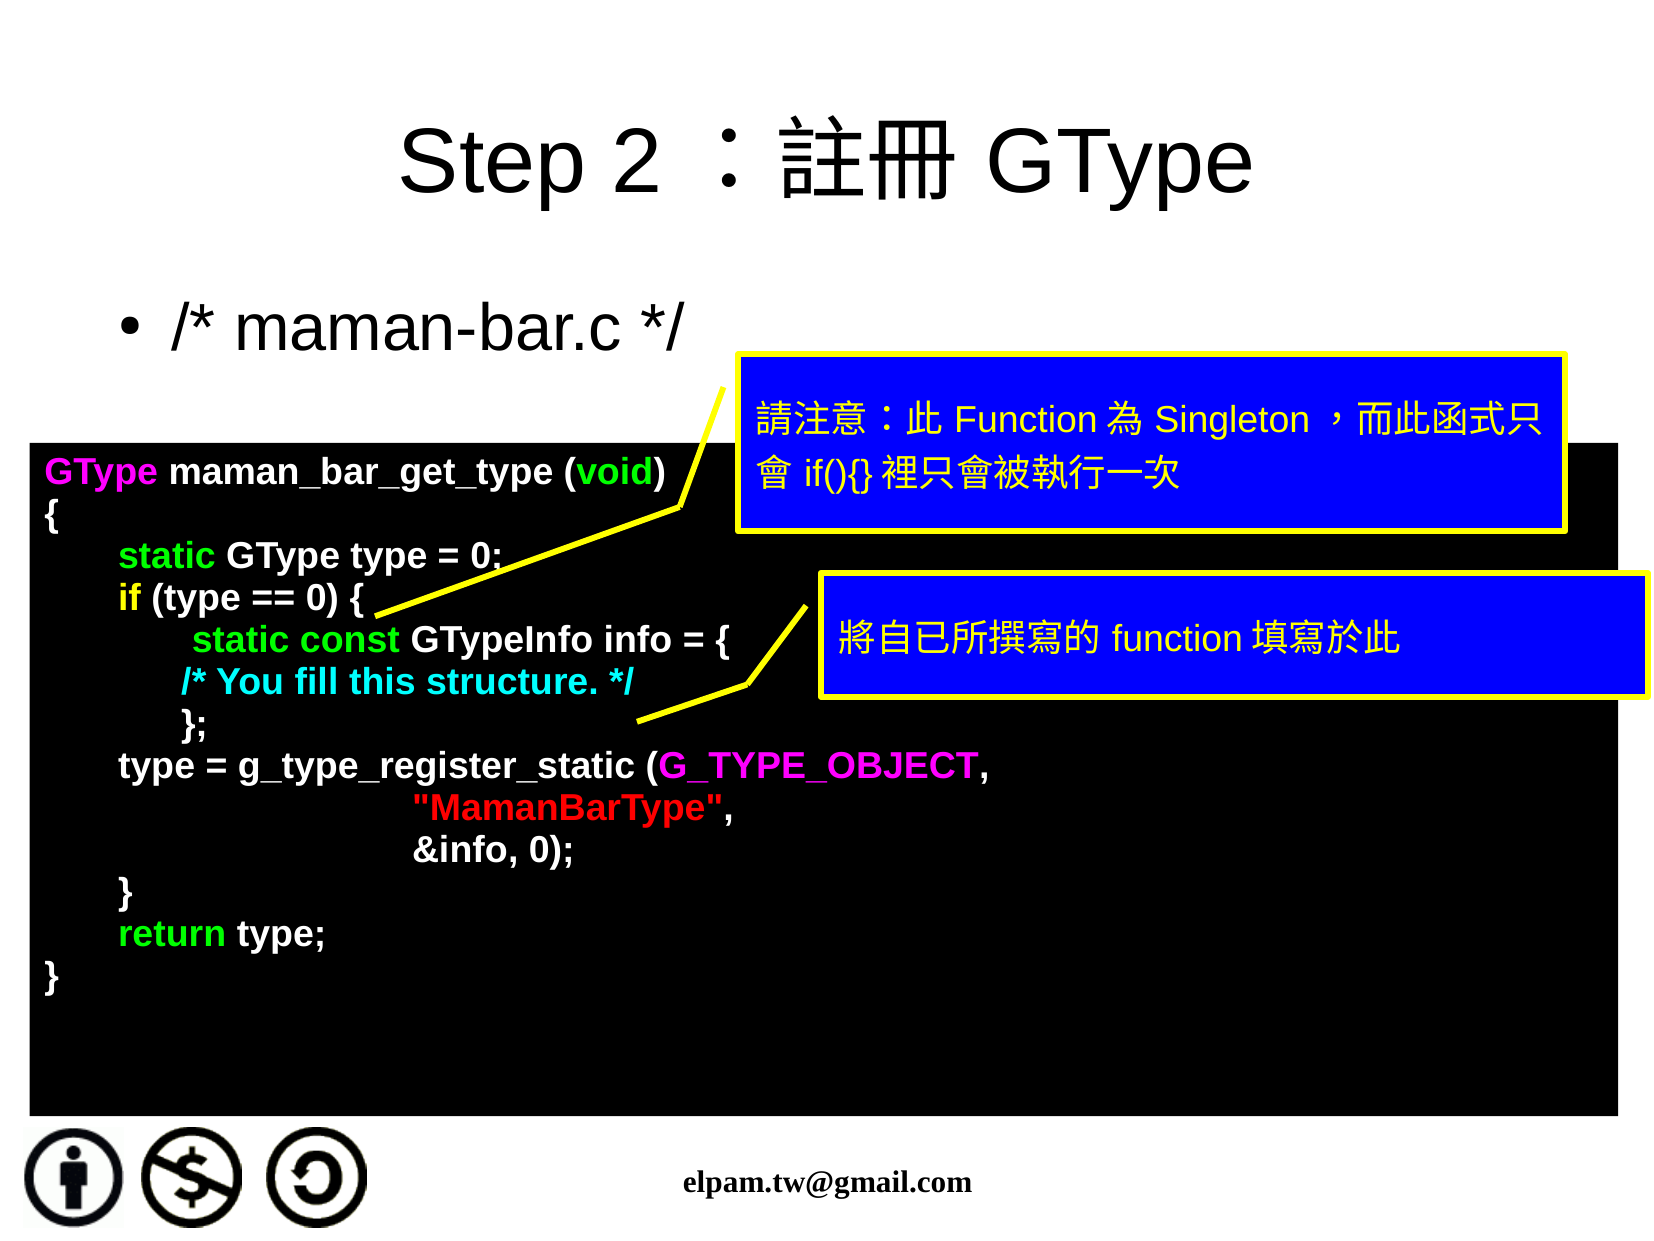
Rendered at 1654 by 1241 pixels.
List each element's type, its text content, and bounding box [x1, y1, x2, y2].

text_box GType maman_bar_get_type (void) { static GType type = 0; if (type == 0) { static const GTypeInfo info = { / * You fill this structure. */ }; type = g_type_register_static (G_TYPE_OBJECT, "MamanBarType", &info, 0); } return type; } [29, 442, 1619, 1117]
list /* maman-bar.c */ [82, 290, 1571, 442]
title Step 2：註冊GType [82, 56, 1571, 250]
picture [23, 1127, 124, 1228]
text_box 將自已所撰寫的function填寫於此 [821, 573, 1648, 697]
text_box 請注意：此Function為Singleton，而此函式只會if(){}裡只會被執行一次 [738, 354, 1565, 531]
picture [266, 1127, 367, 1228]
picture [141, 1127, 242, 1228]
